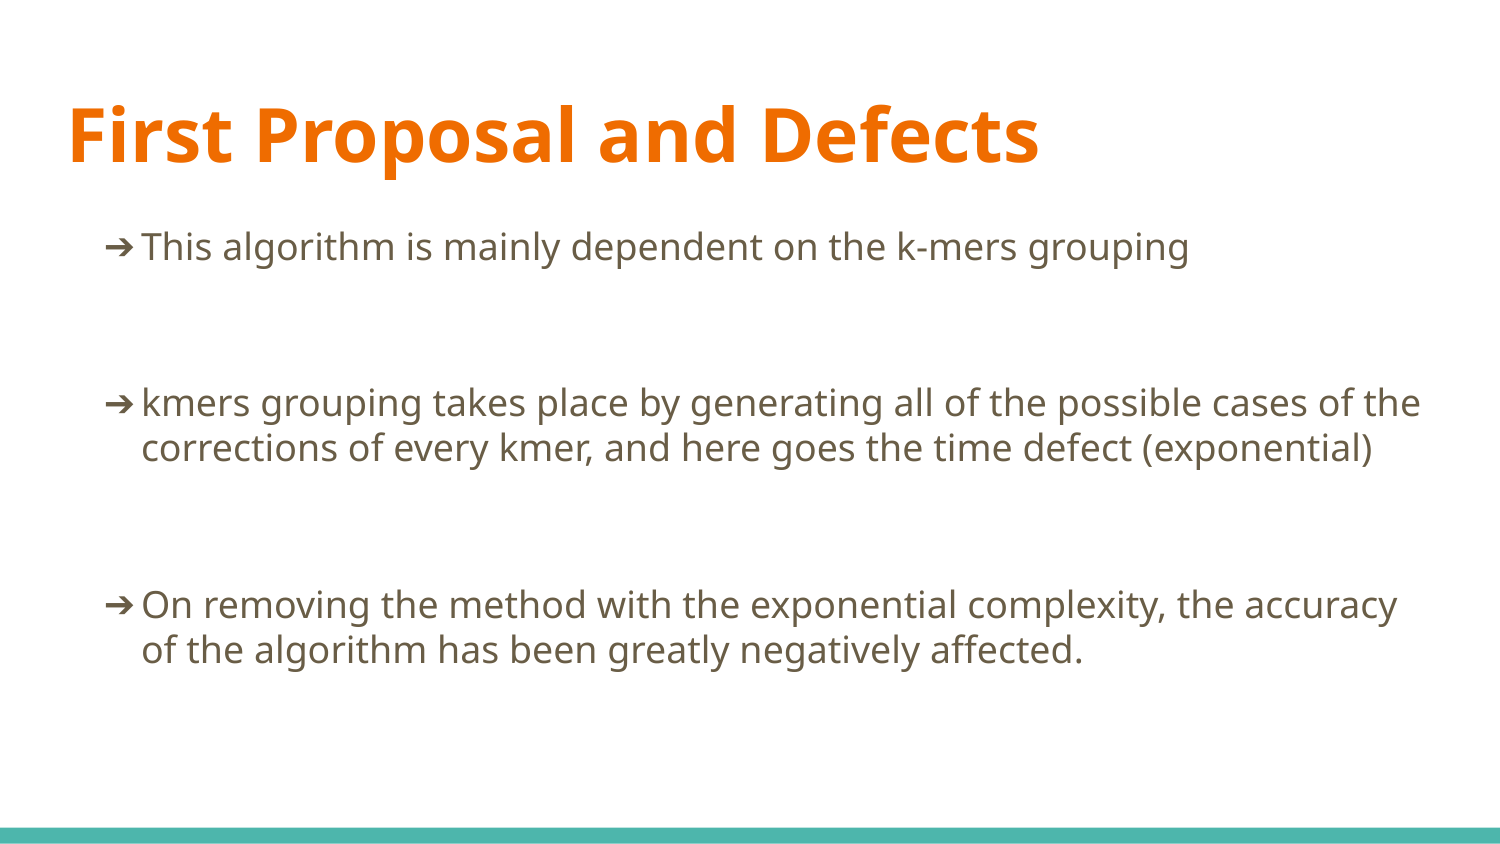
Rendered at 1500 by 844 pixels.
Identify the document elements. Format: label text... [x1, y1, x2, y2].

title First Proposal and Defects [51, 72, 1449, 189]
list This algorithm is mainly dependent on the k-mers grouping kmers grouping takes place by generating all of the possible cases of the corrections of every kmer, and here goes the time defect (exponential) On removing the method with the exponential complexity, the accuracy of the algorithm has been greatly negatively affected. [51, 207, 1449, 750]
